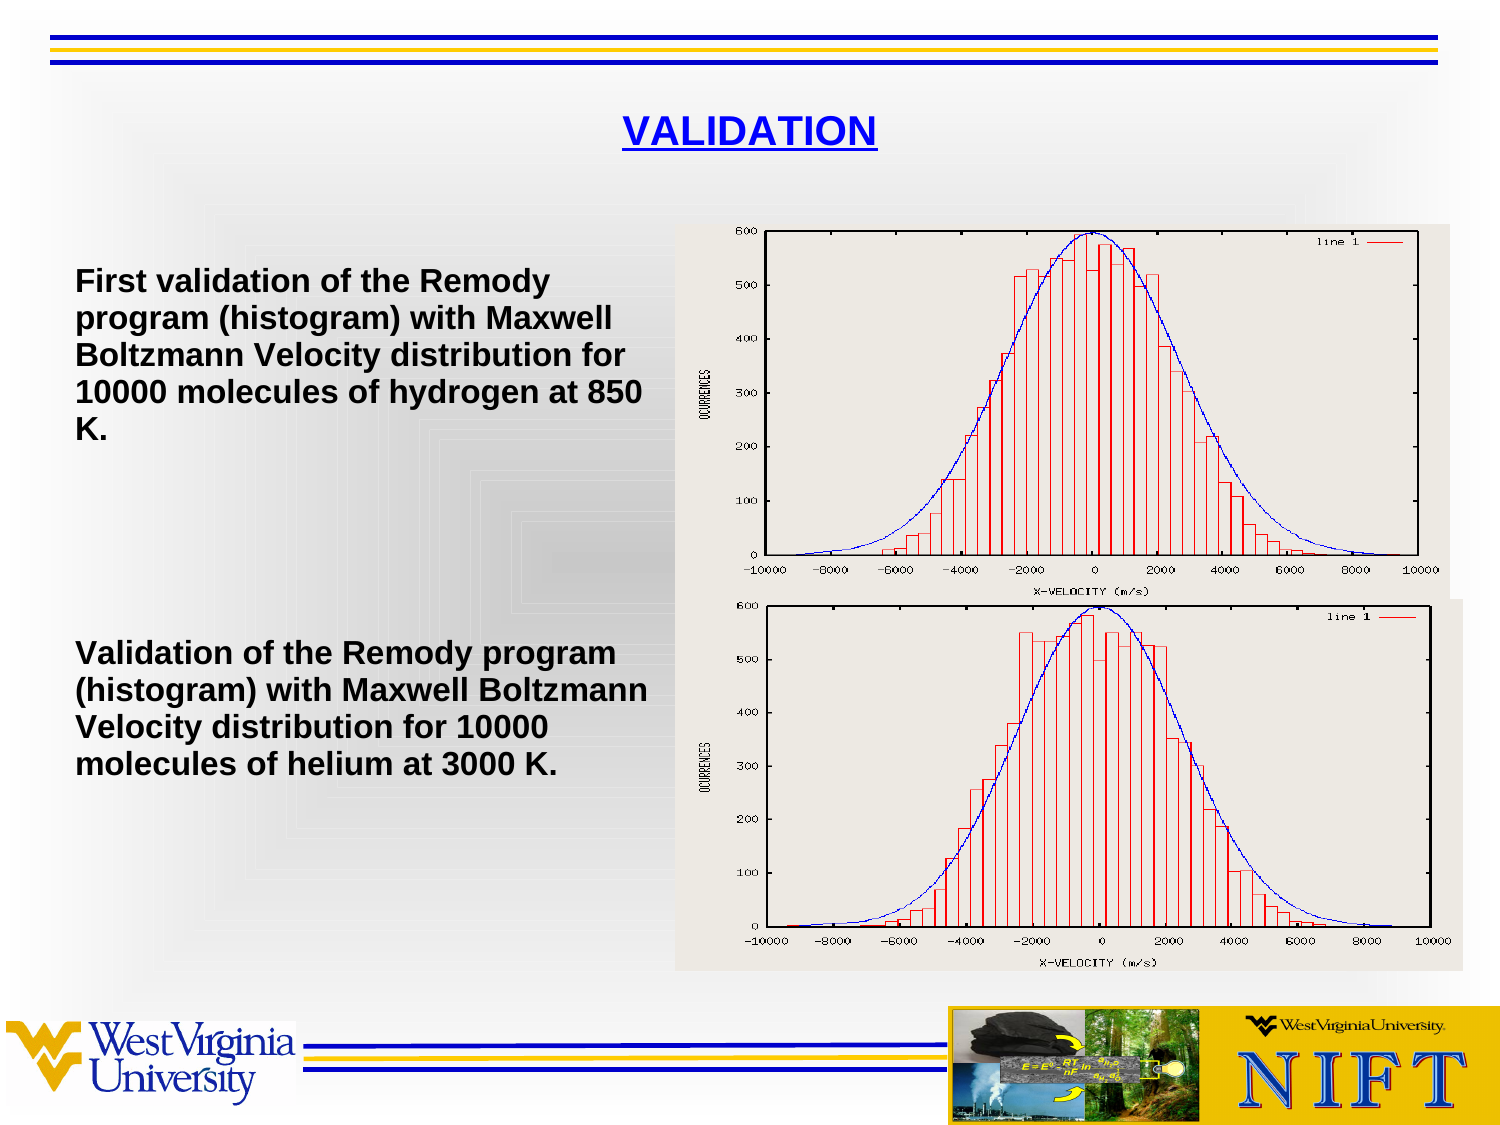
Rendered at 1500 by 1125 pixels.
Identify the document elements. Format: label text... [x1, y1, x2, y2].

picture [675, 224, 1463, 971]
list First validation of the Remody program (histogram) with Maxwell Boltzmann Velocity distribution for 10000 molecules of hydrogen at 850 K. [75, 262, 675, 526]
title VALIDATION [75, 75, 1426, 188]
list Validation of the Remody program (histogram) with Maxwell Boltzmann Velocity distribution for 10000 molecules of helium at 3000 K. [75, 634, 676, 860]
picture [948, 1006, 1500, 1125]
